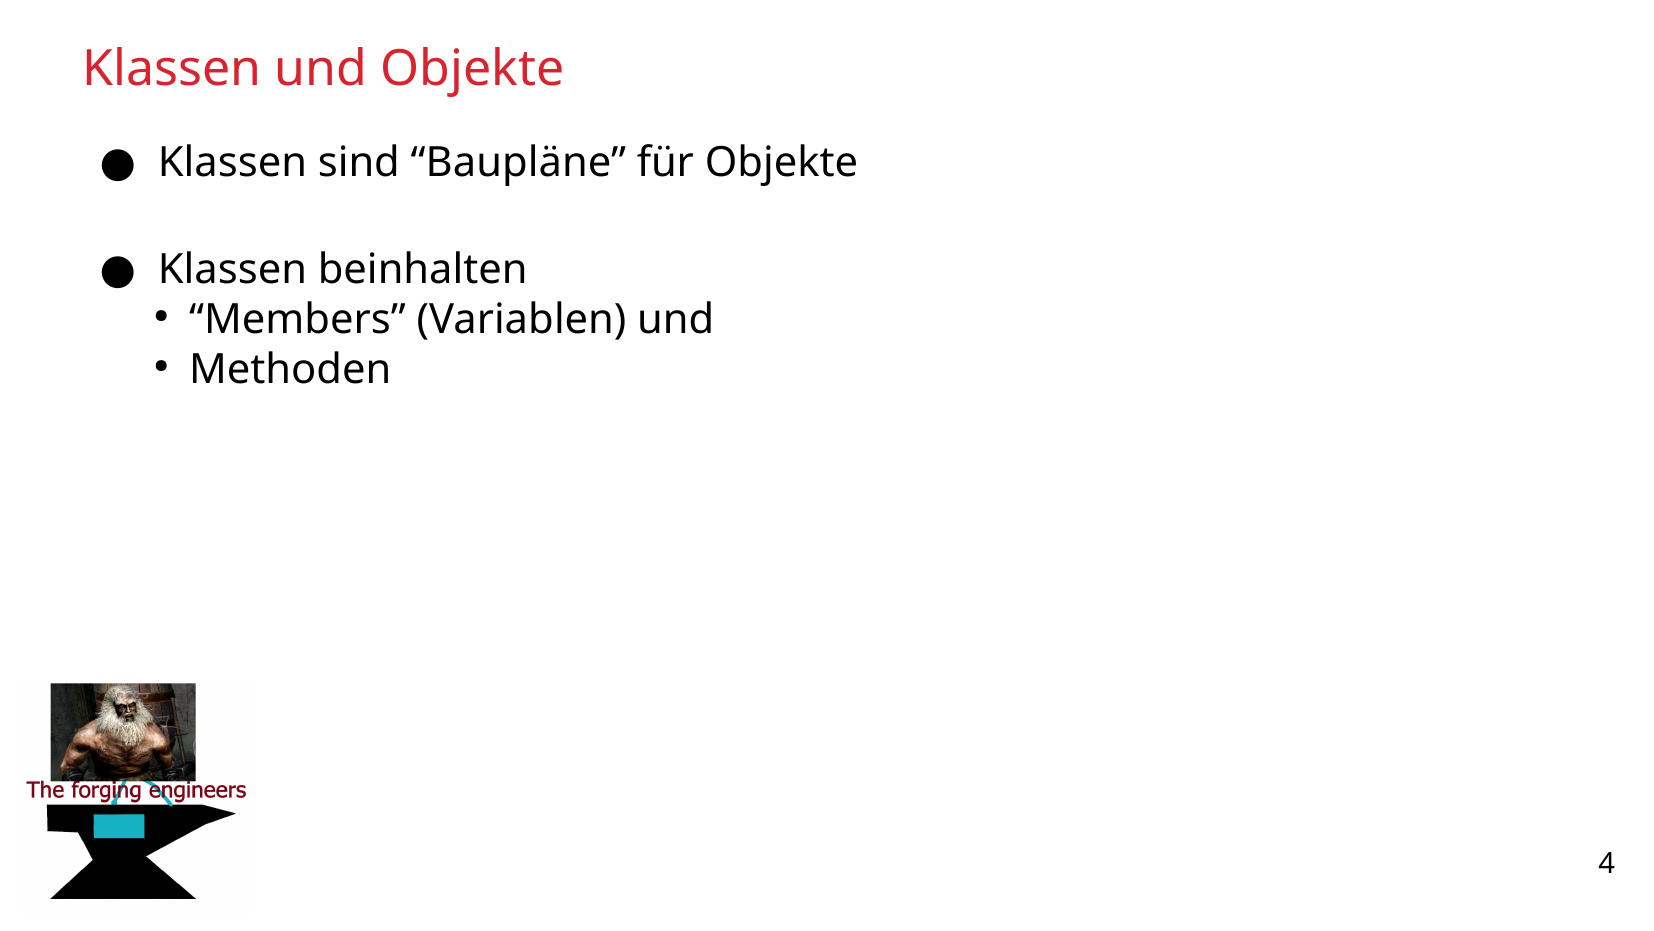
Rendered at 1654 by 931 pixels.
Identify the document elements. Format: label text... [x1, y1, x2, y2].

text_box Klassen sind “Baupläne” für Objekte Klassen beinhalten “Members” (Variablen) und Methoden [82, 135, 1571, 674]
picture [17, 679, 254, 916]
title Klassen und Objekte [82, 37, 1571, 95]
